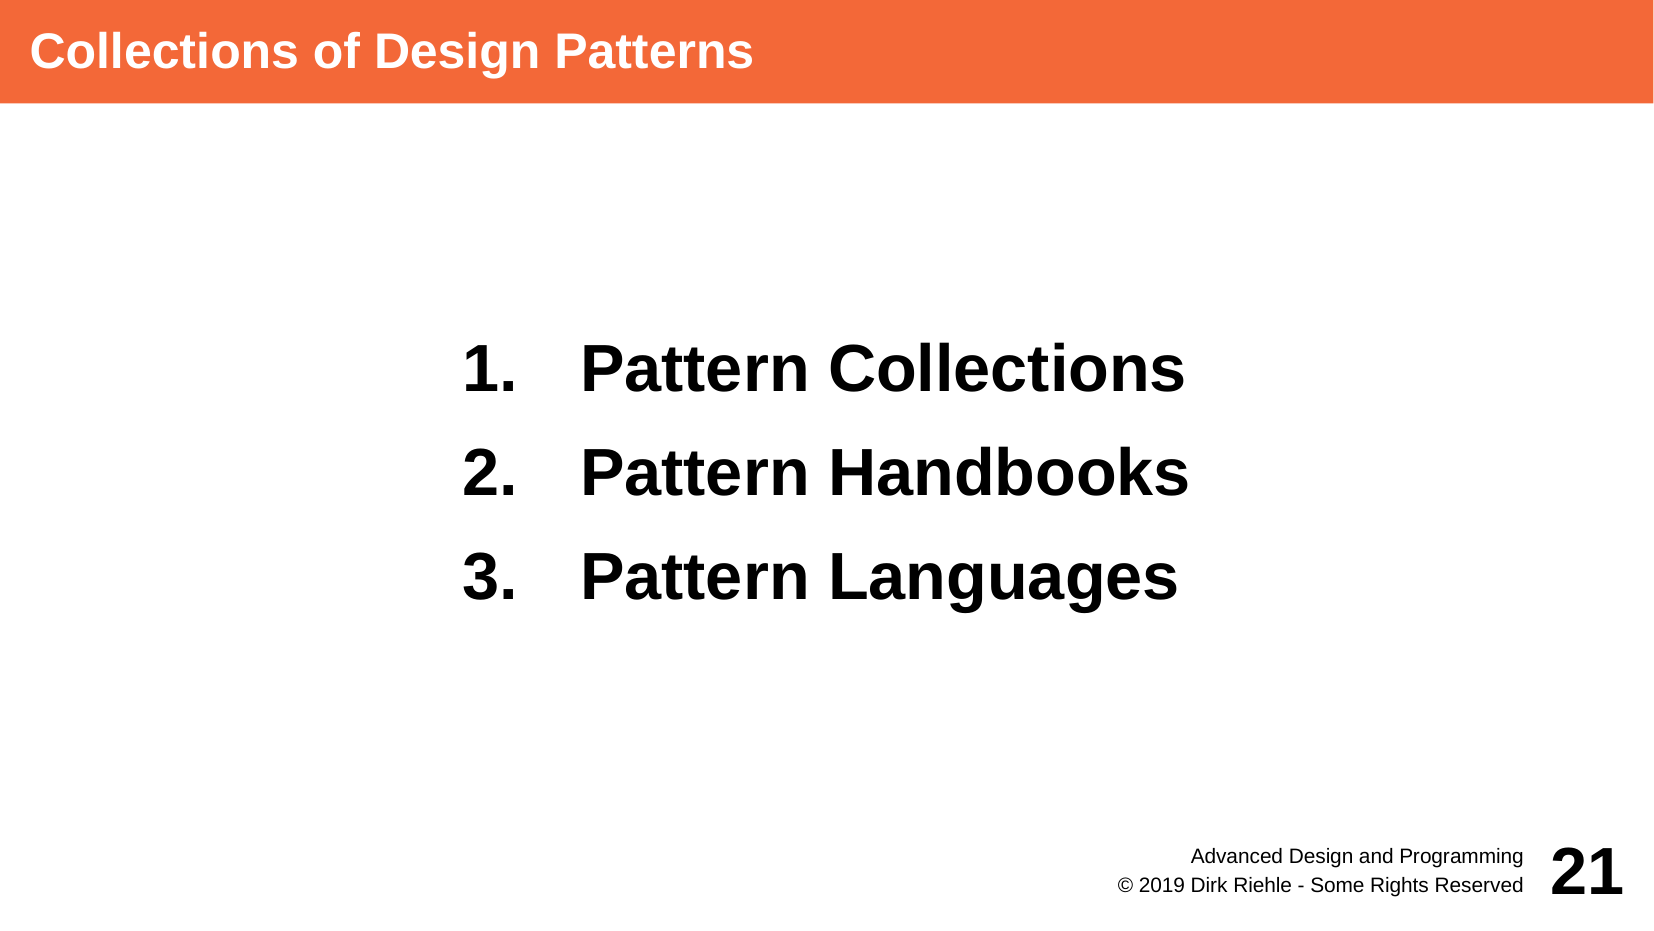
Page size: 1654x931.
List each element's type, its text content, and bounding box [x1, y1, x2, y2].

subtitle Pattern Collections Pattern Handbooks Pattern Languages [29, 132, 1625, 813]
title Collections of Design Patterns [0, 0, 1654, 104]
